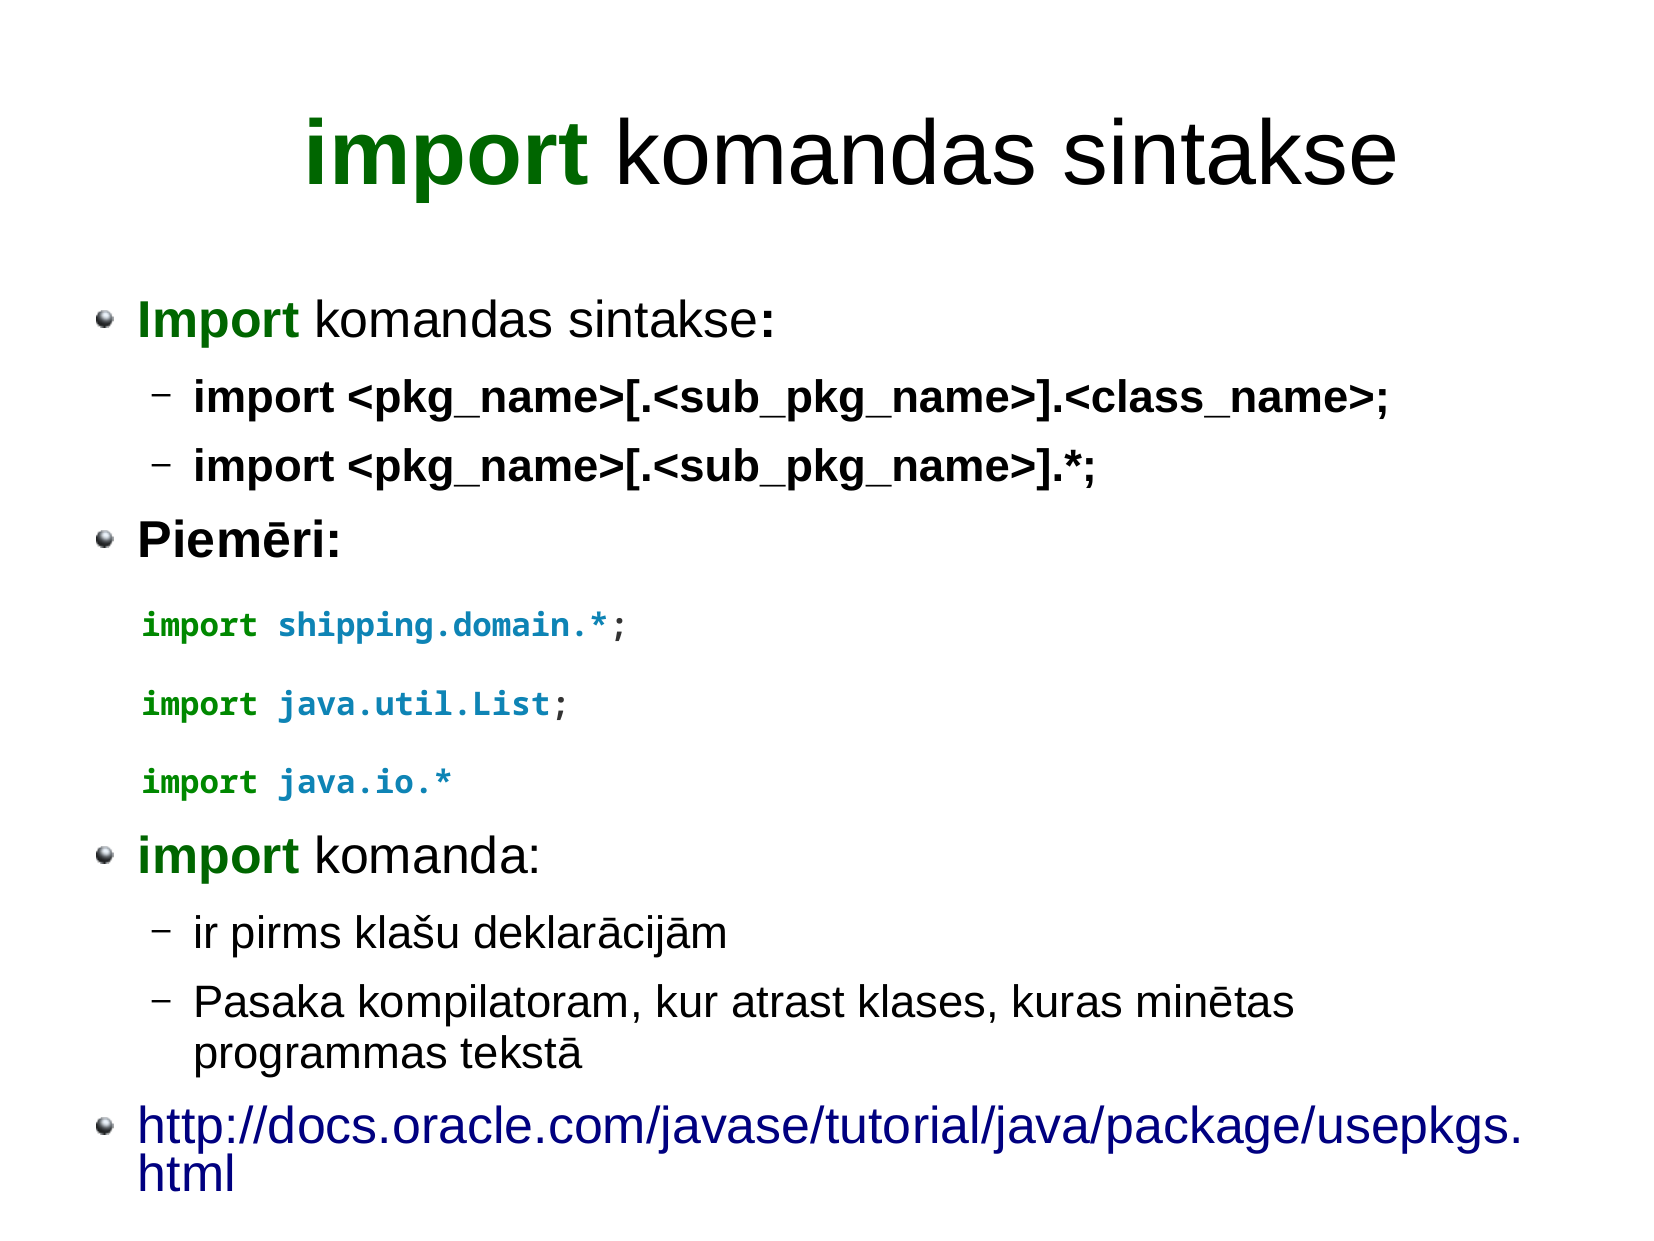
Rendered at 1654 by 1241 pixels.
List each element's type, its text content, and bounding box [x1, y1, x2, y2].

list Import komandas sintakse: import <pkg_name>[.<sub_pkg_name>].<class_name>; import <pkg_name>[.<sub_pkg_name>].*; Piemēri: import shipping.domain.*; import java.util.List; import java.io.* import komanda: ir pirms klašu deklarācijām Pasaka kompilatoram, kur atrast klases, kuras minētas programmas tekstā http://docs.oracle.com/javase/tutorial/java/package/usepkgs.html [82, 290, 1538, 1158]
title import komandas sintakse [82, 49, 1571, 257]
